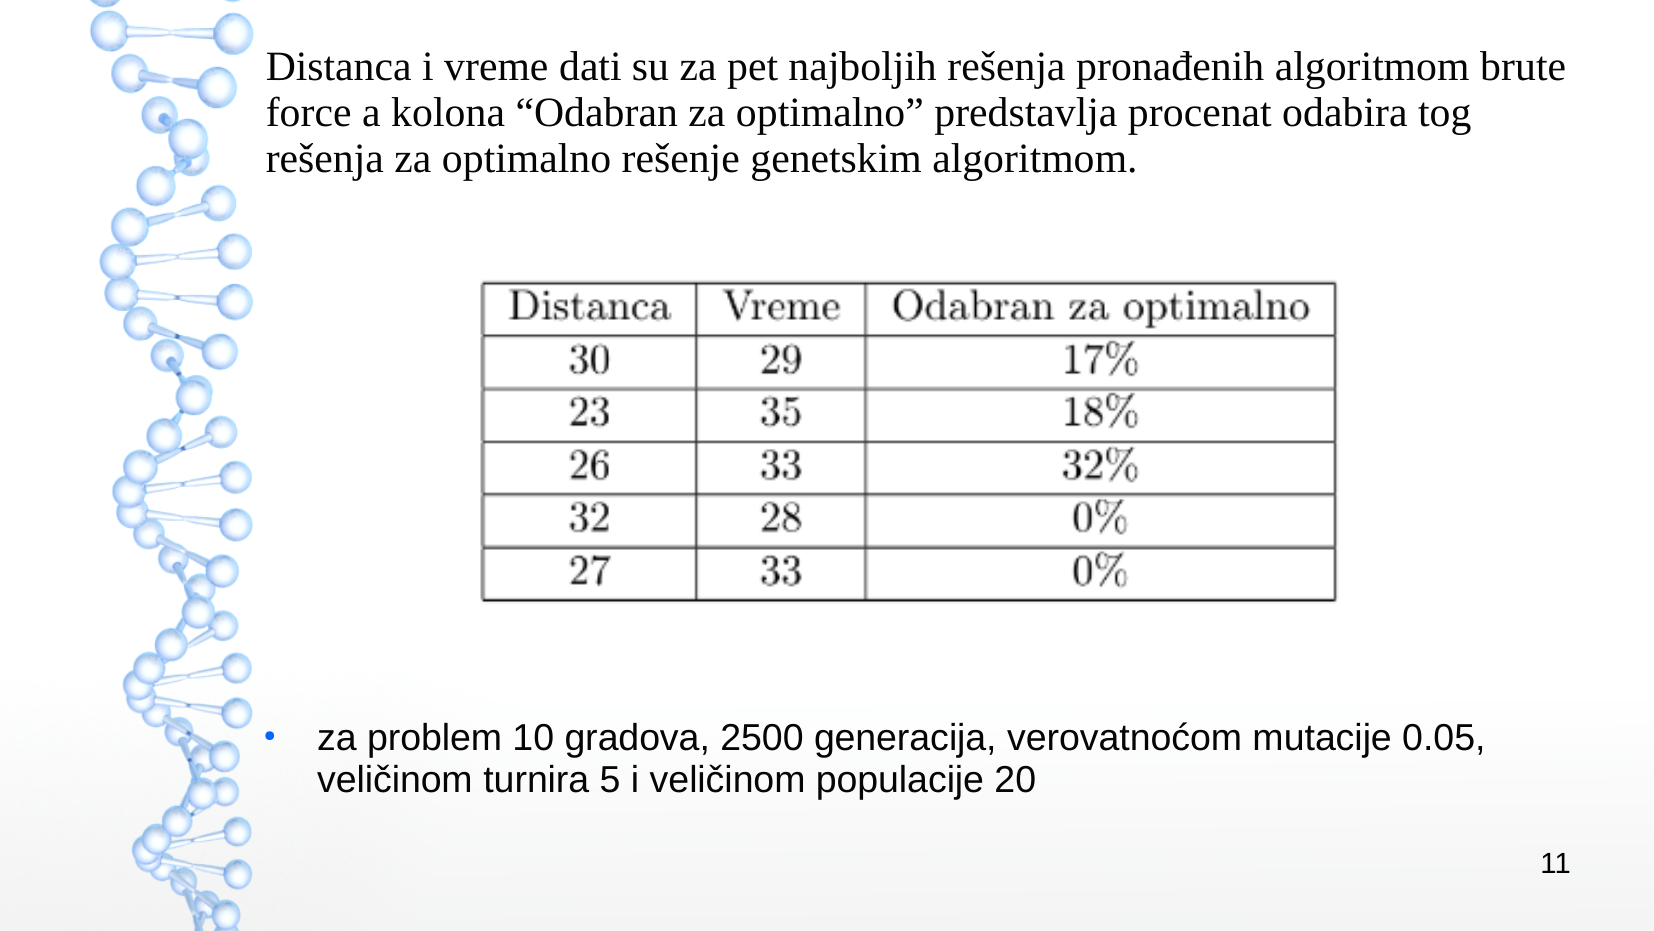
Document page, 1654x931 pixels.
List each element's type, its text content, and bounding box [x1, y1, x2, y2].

picture [0, 0, 1654, 931]
title Distanca i vreme dati su za pet najboljih rešenja pronađenih algoritmom brute force a kolona “Odabran za optimalno” predstavlja procenat odabira tog rešenja za optimalno rešenje genetskim algoritmom. [265, 35, 1595, 190]
list za problem 10 gradova, 2500 generacija, verovatnoćom mutacije 0.05, veličinom turnira 5 i veličinom populacije 20 [246, 716, 1576, 856]
